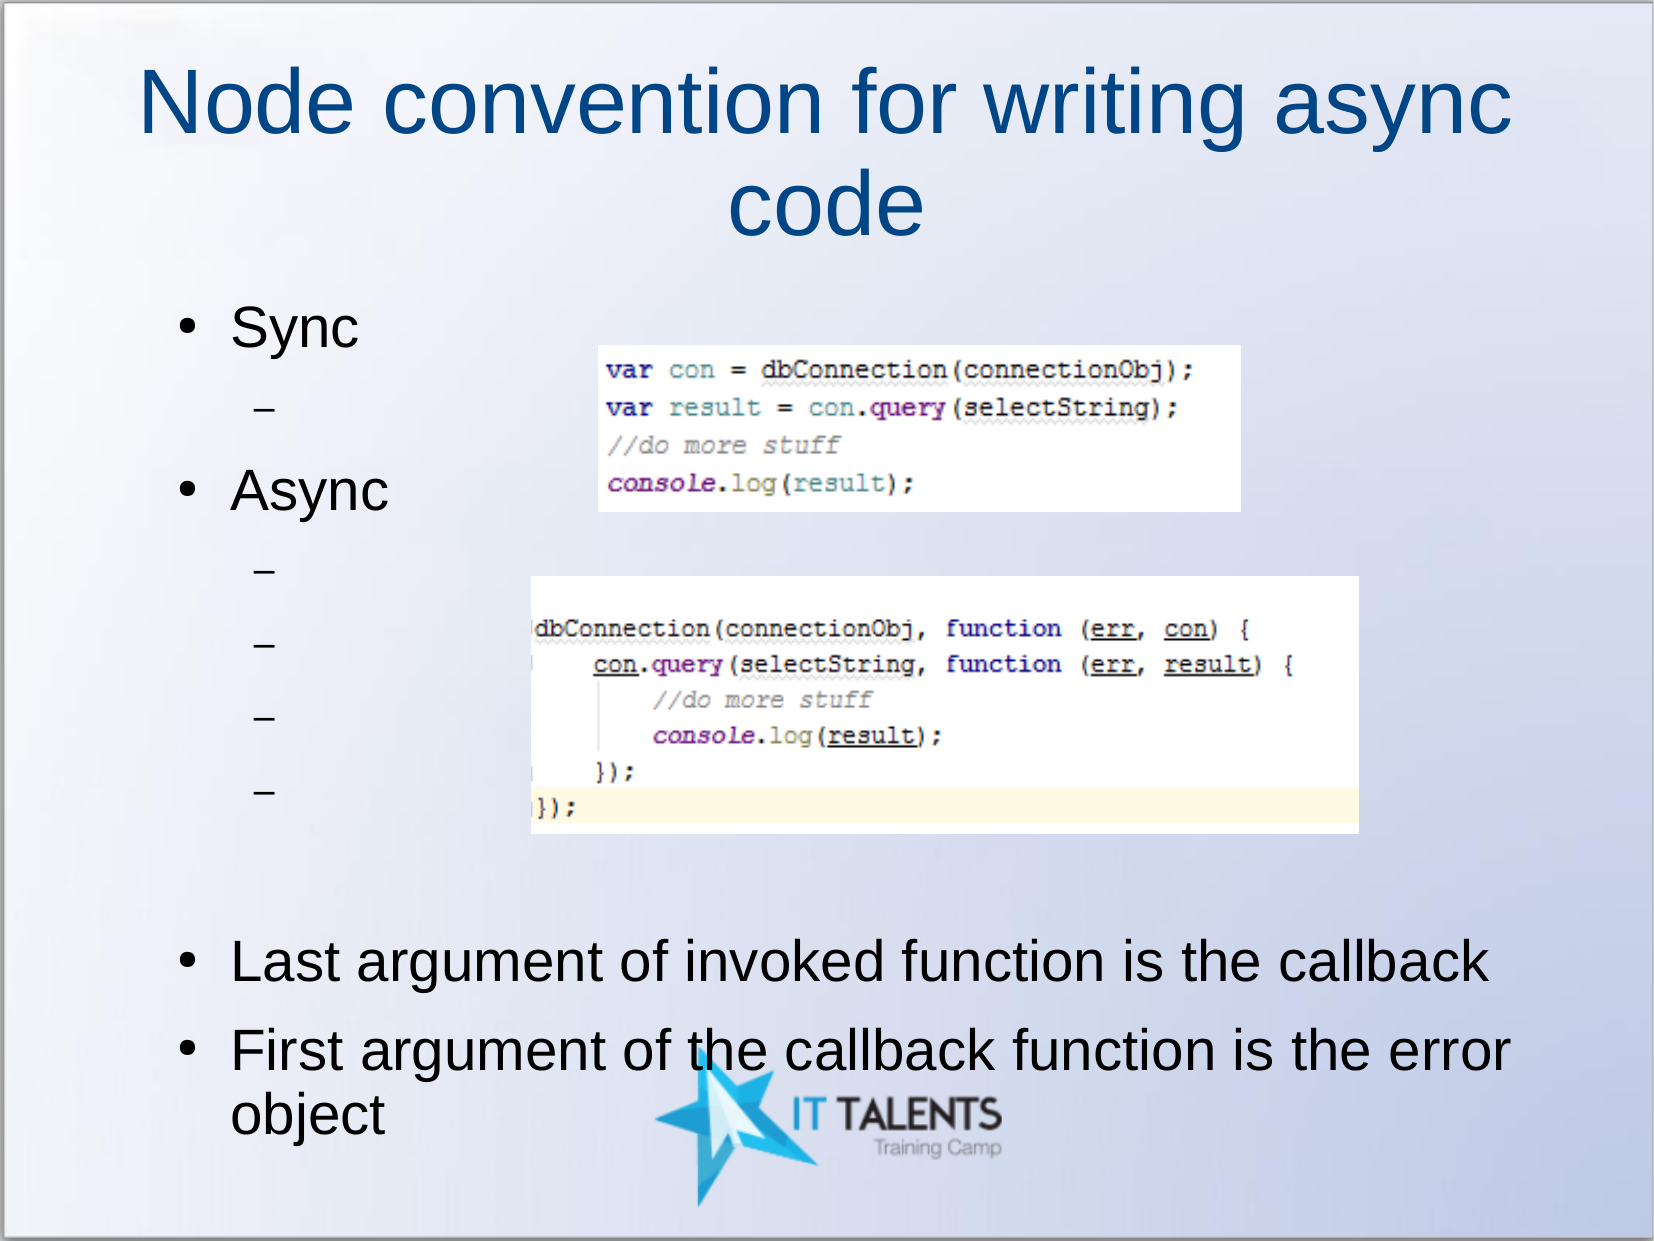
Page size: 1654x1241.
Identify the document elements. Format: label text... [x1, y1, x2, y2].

list Sync Async Last argument of invoked function is the callback First argument of the callback function is the error object [88, 295, 1577, 1146]
picture [0, 0, 1654, 1241]
title Node convention for writing async code [82, 49, 1571, 257]
